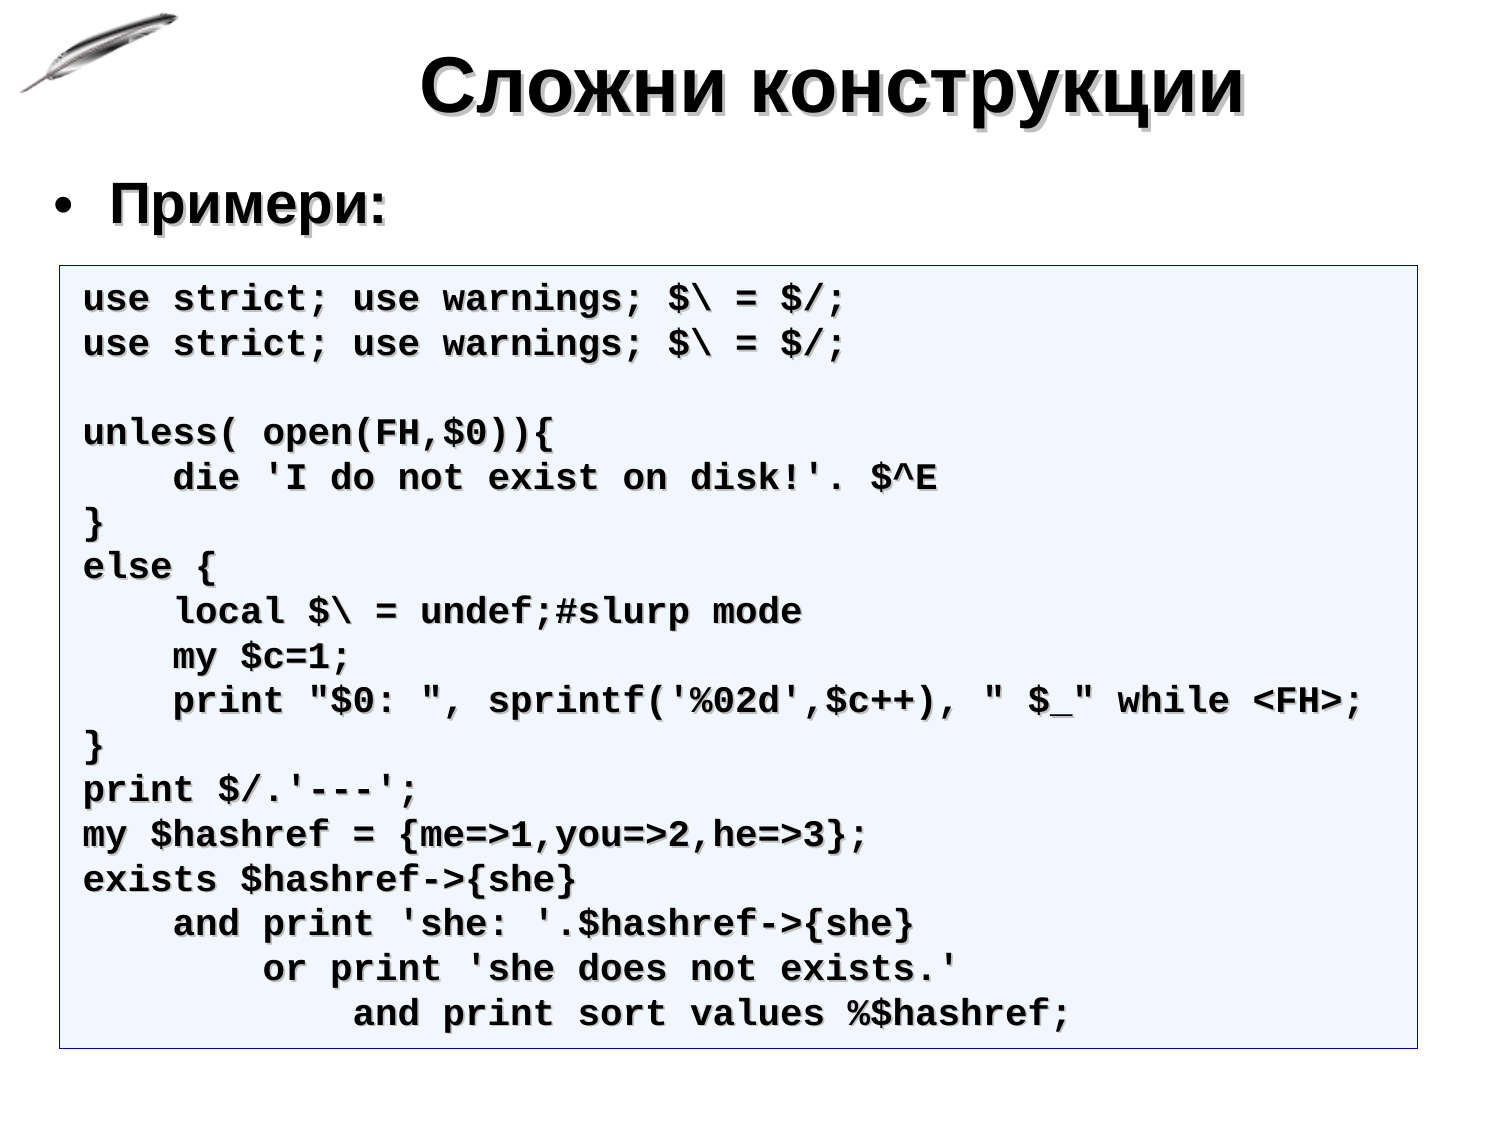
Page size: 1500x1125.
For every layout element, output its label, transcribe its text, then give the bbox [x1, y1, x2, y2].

picture [16, 11, 184, 95]
list Примери: [53, 172, 1447, 1049]
title Сложни конструкции [419, 0, 1459, 179]
text_box use strict; use warnings; $\ = $/; use strict; use warnings; $\ = $/; unless( open(FH,$0)){ die 'I do not exist on disk!'. $^E } else { local $\ = undef;#slurp mode my $c=1; print "$0: ", sprintf('%02d',$c++), " $_" while <FH>; } print $/.'---'; my $hashref = {me=>1,you=>2,he=>3}; exists $hashref->{she} and print 'she: '.$hashref->{she} or print 'she does not exists.' and print sort values %$hashref; [59, 265, 1418, 1049]
